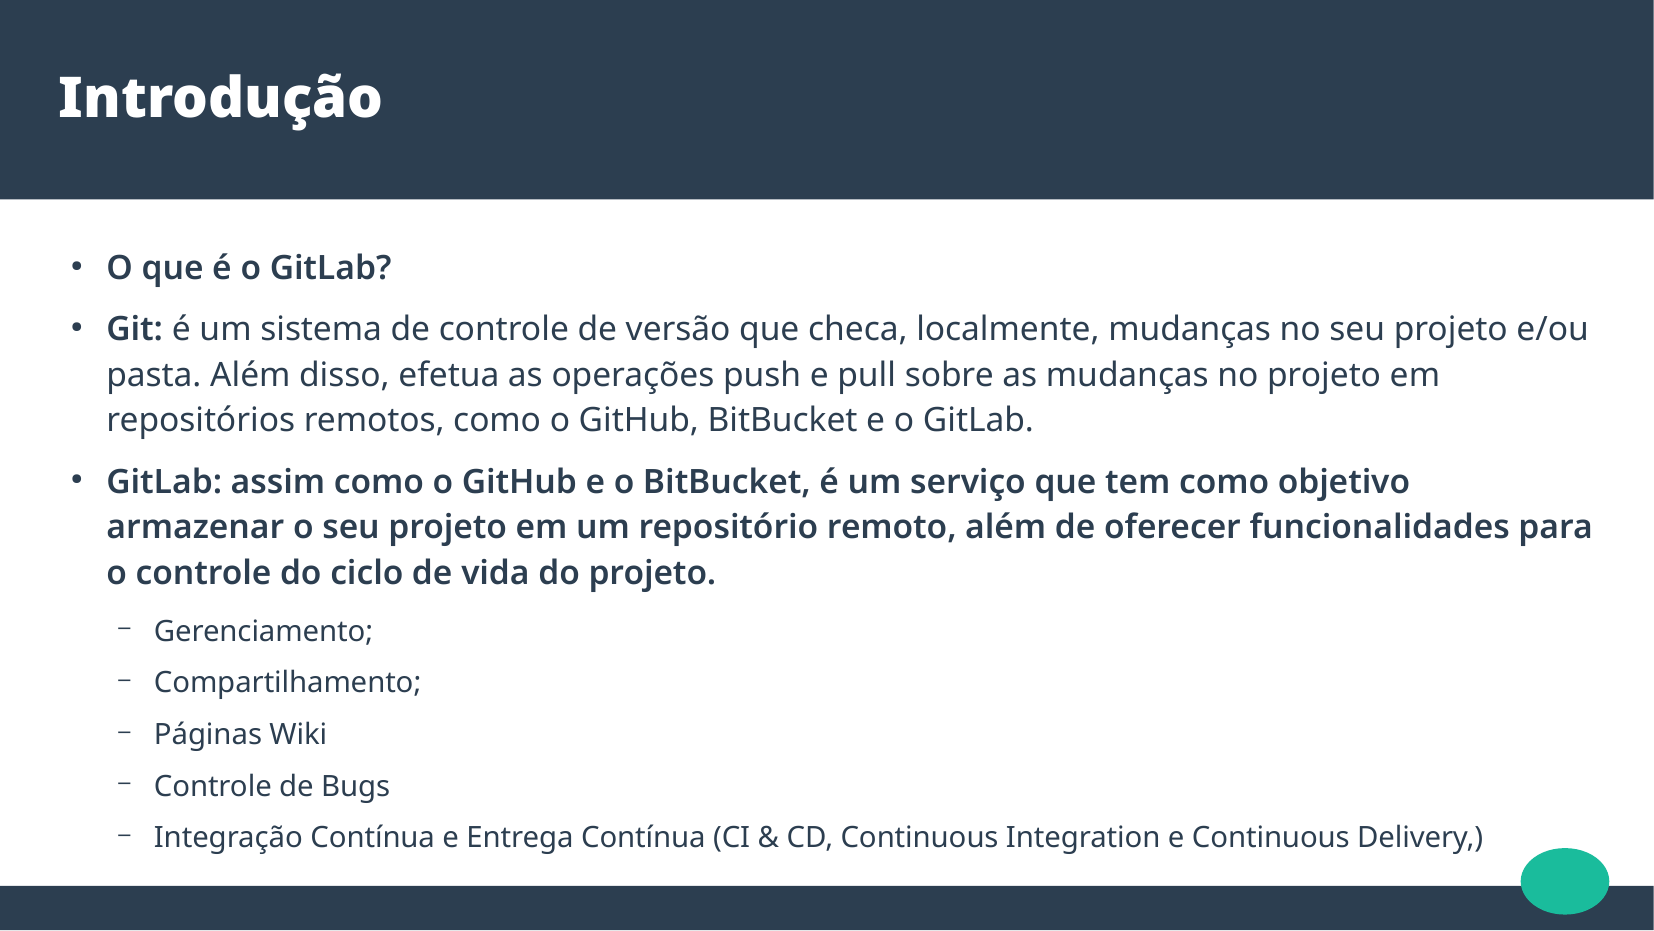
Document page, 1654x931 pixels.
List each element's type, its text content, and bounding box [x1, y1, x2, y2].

title Introdução [59, 37, 1595, 156]
list O que é o GitLab? Git: é um sistema de controle de versão que checa, localmente, mudanças no seu projeto e/ou pasta. Além disso, efetua as operações push e pull sobre as mudanças no projeto em repositórios remotos, como o GitHub, BitBucket e o GitLab. GitLab: assim como o GitHub e o BitBucket, é um serviço que tem como objetivo armazenar o seu projeto em um repositório remoto, além de oferecer funcionalidades para o controle do ciclo de vida do projeto. Gerenciamento; Compartilhamento; Páginas Wiki Controle de Bugs Integração Contínua e Entrega Contínua (CI & CD, Continuous Integration e Continuous Delivery,) [59, 243, 1595, 864]
